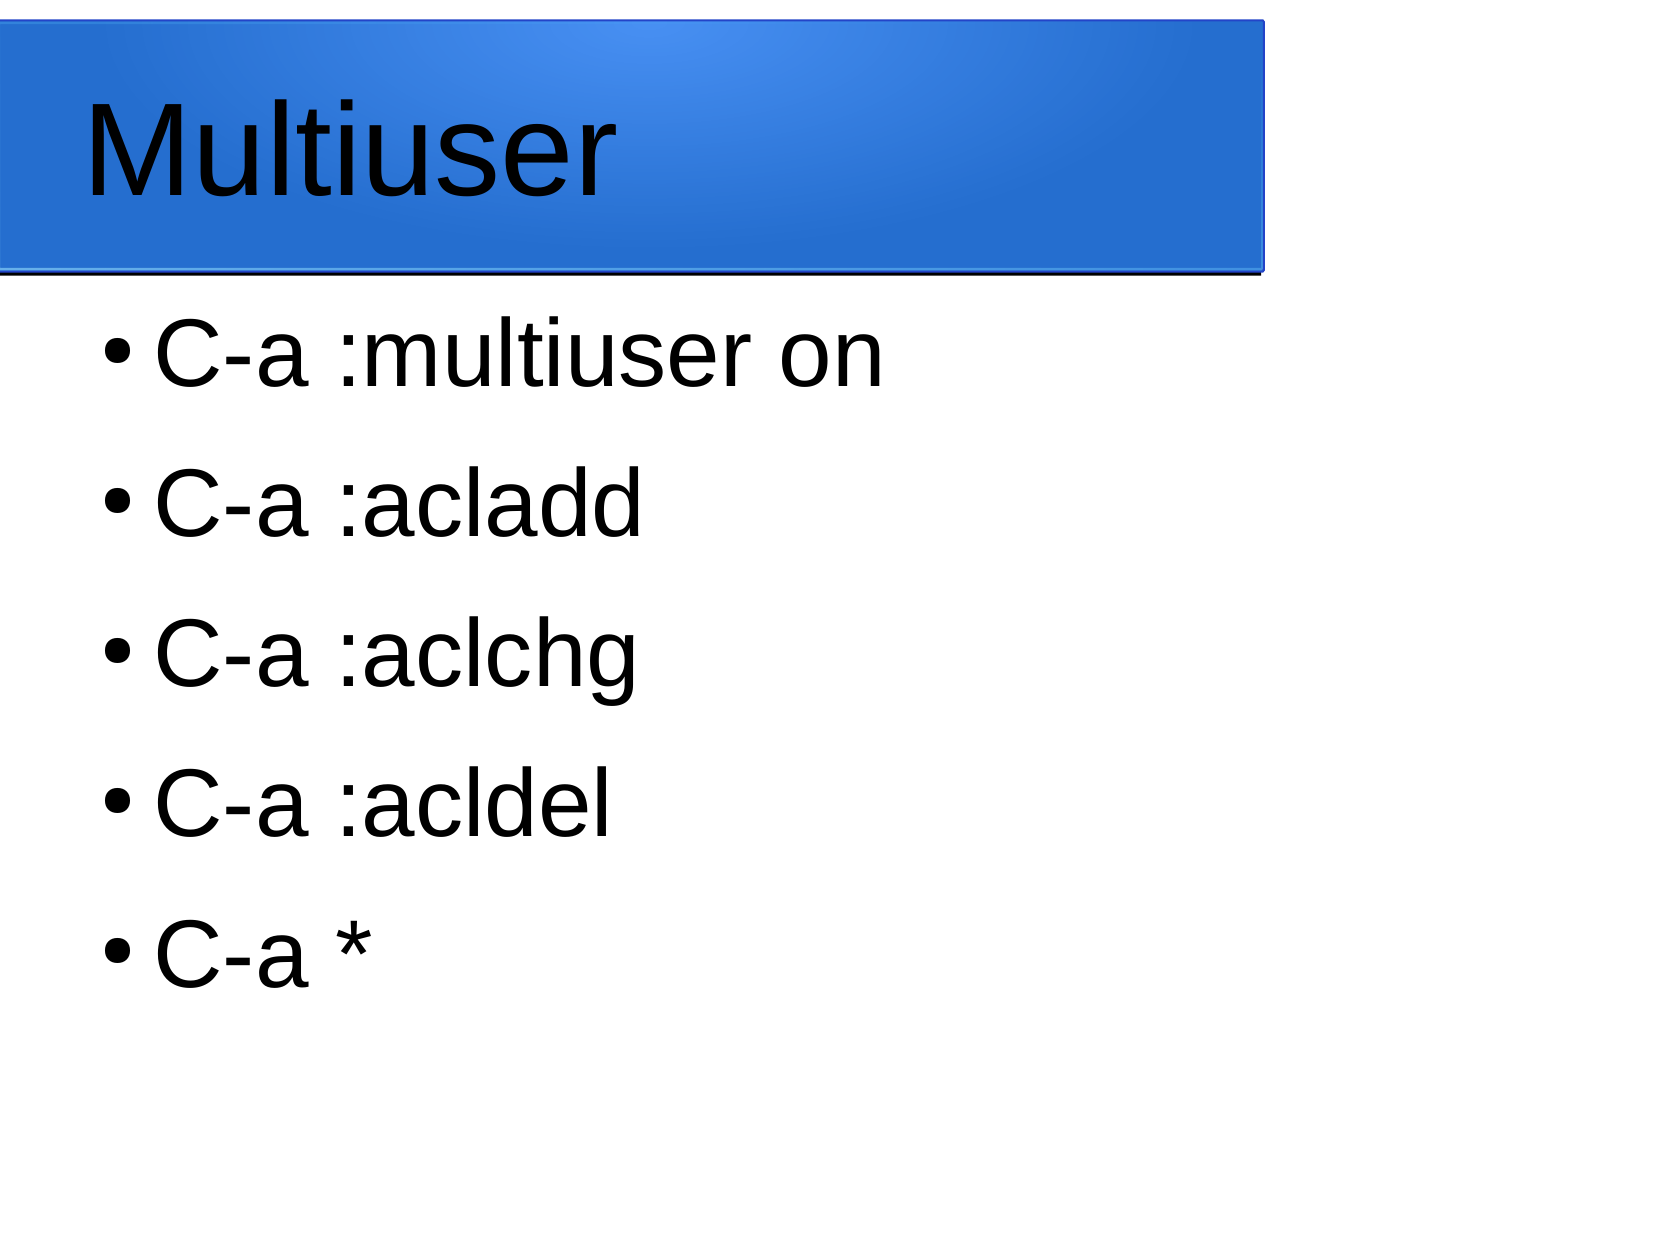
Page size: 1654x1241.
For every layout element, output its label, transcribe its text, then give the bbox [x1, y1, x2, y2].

list C-a :multiuser on C-a :acladd C-a :aclchg C-a :acldel C-a * [82, 299, 1571, 1019]
title Multiuser [82, 47, 1235, 252]
